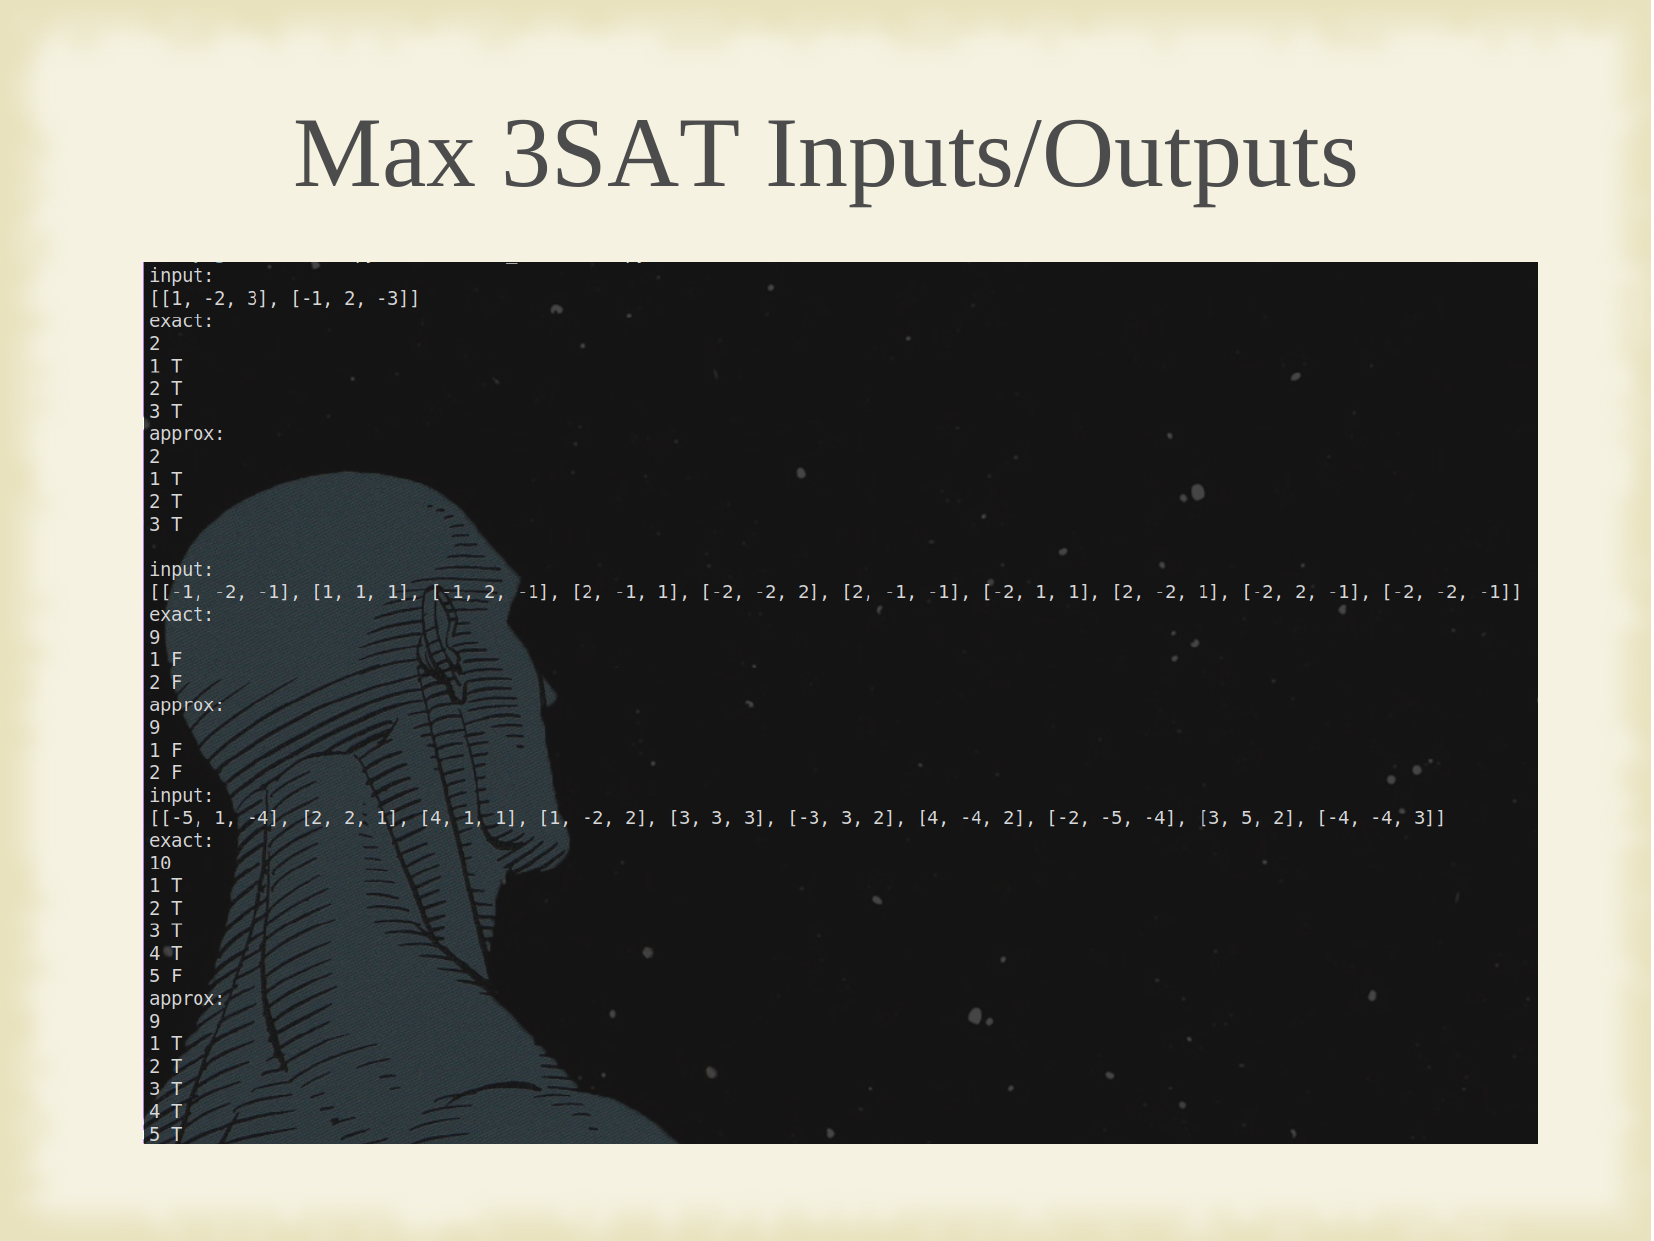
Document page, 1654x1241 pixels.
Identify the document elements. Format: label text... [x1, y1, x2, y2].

title Max 3SAT Inputs/Outputs [82, 49, 1571, 257]
picture [0, 0, 1651, 1241]
